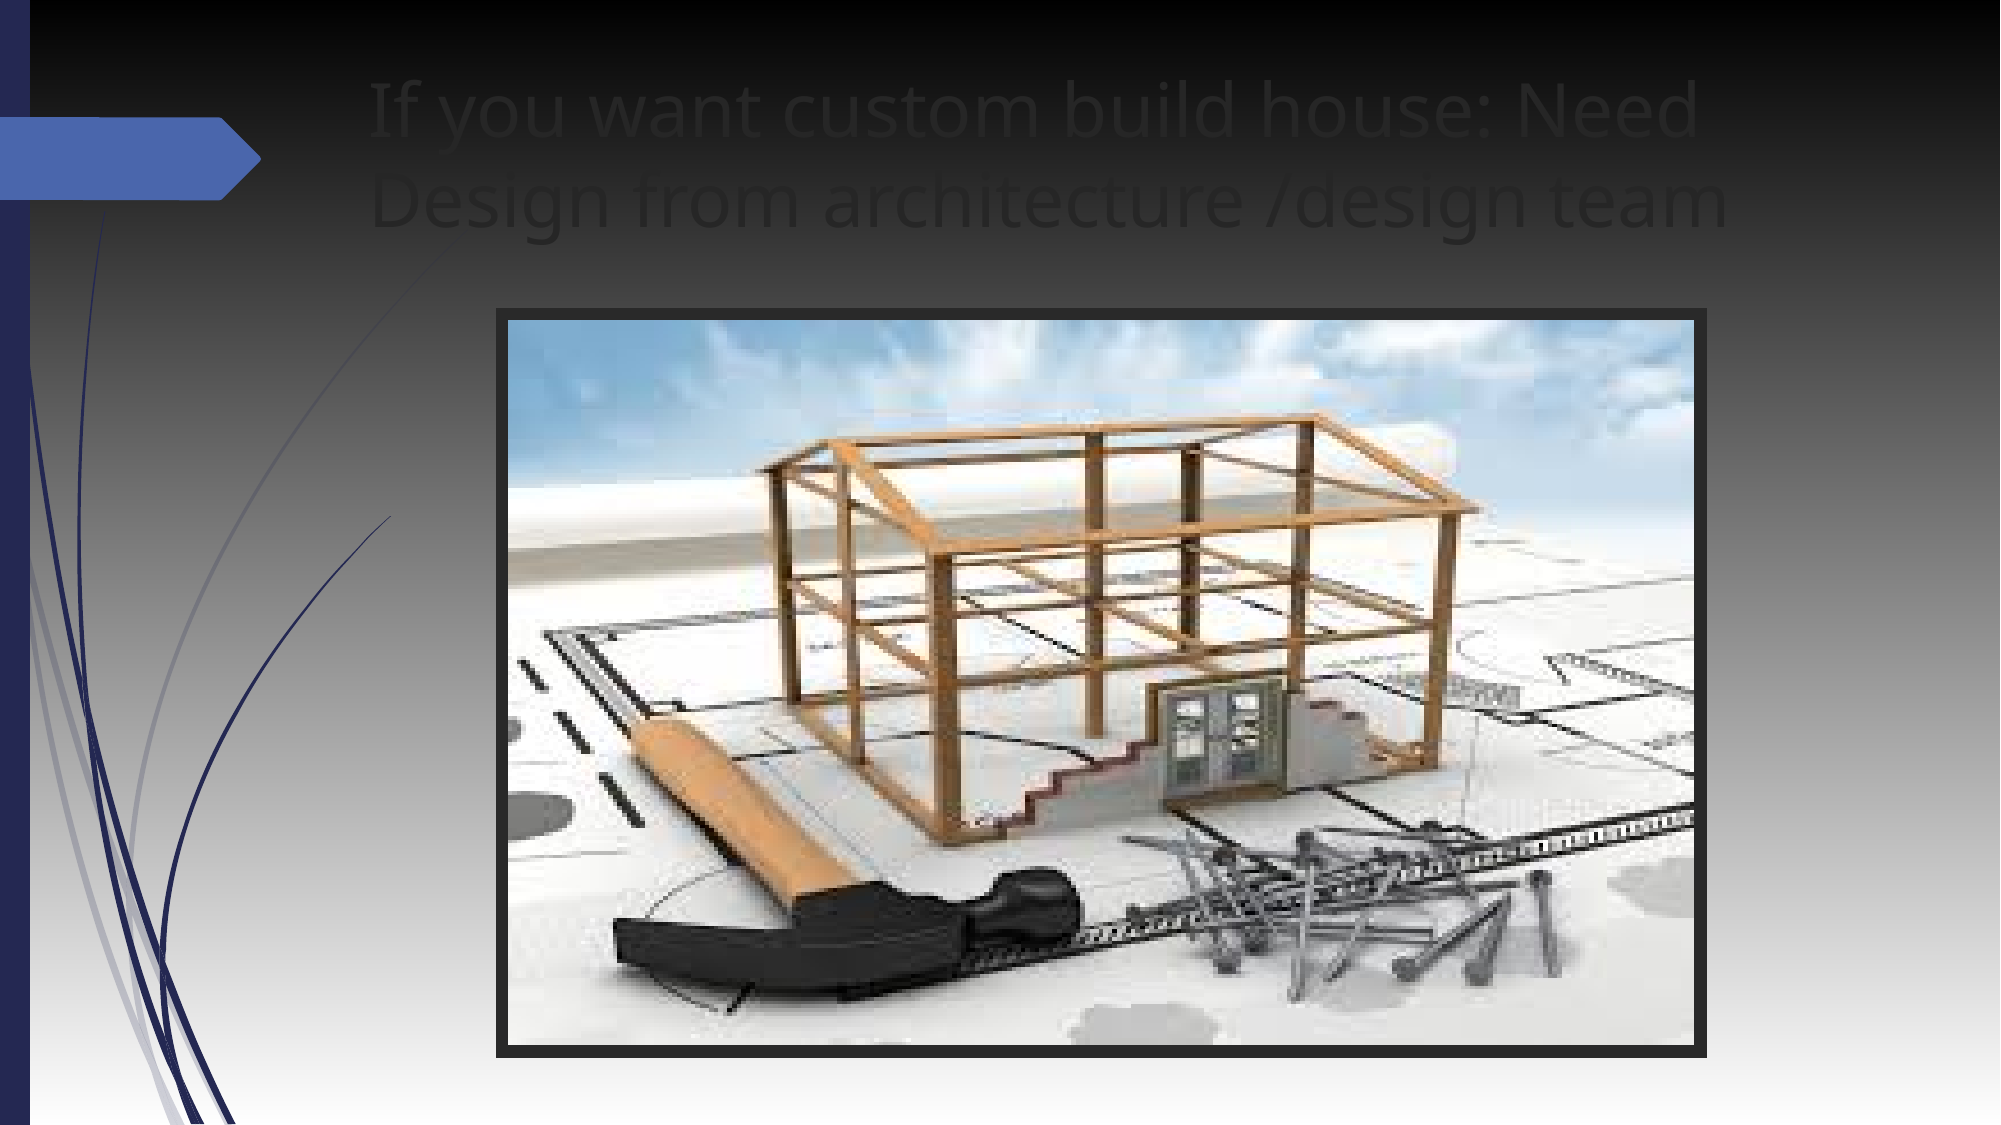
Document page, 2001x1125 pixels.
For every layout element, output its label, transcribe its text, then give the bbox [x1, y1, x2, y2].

title If you want custom build house: Need Design from architecture /design team [353, 54, 1816, 265]
picture [508, 320, 1695, 1046]
